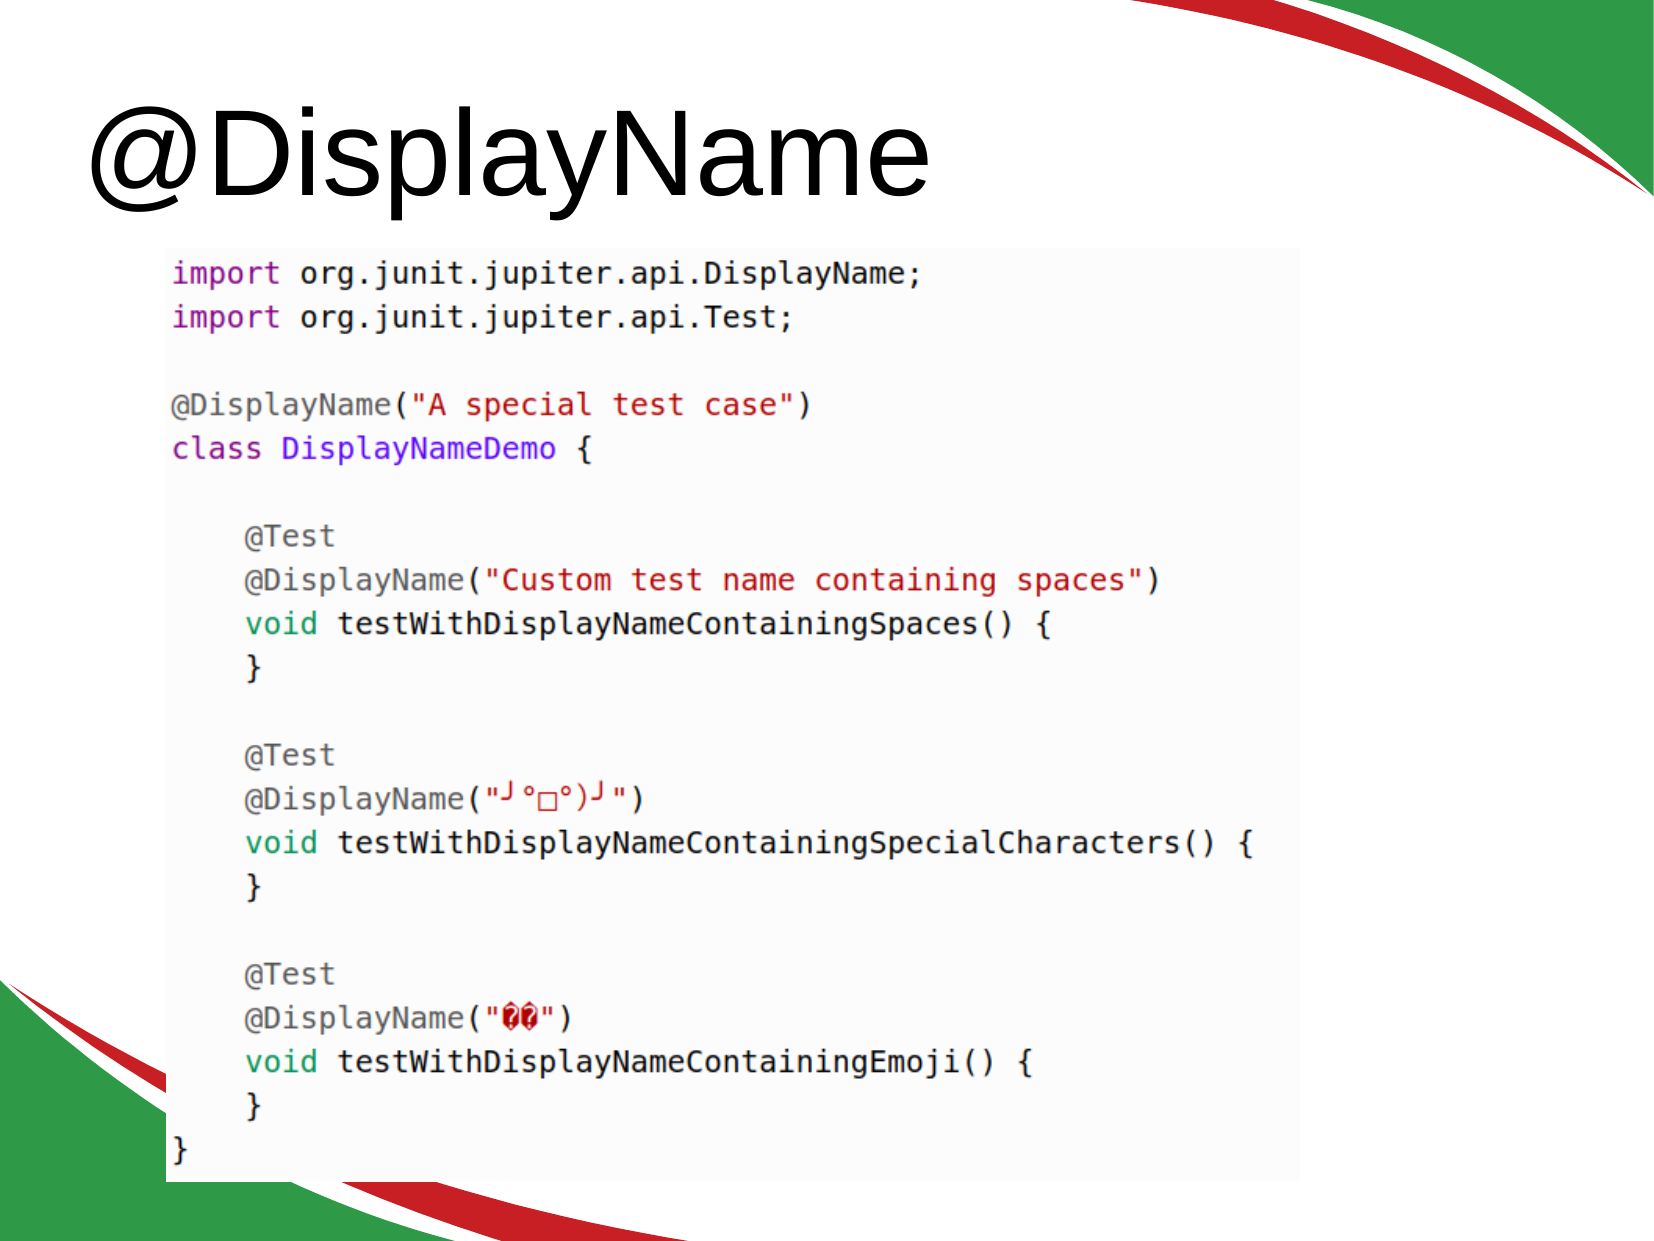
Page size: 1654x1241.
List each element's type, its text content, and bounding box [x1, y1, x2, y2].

title @DisplayName [82, 49, 1571, 257]
picture [166, 248, 1300, 1182]
